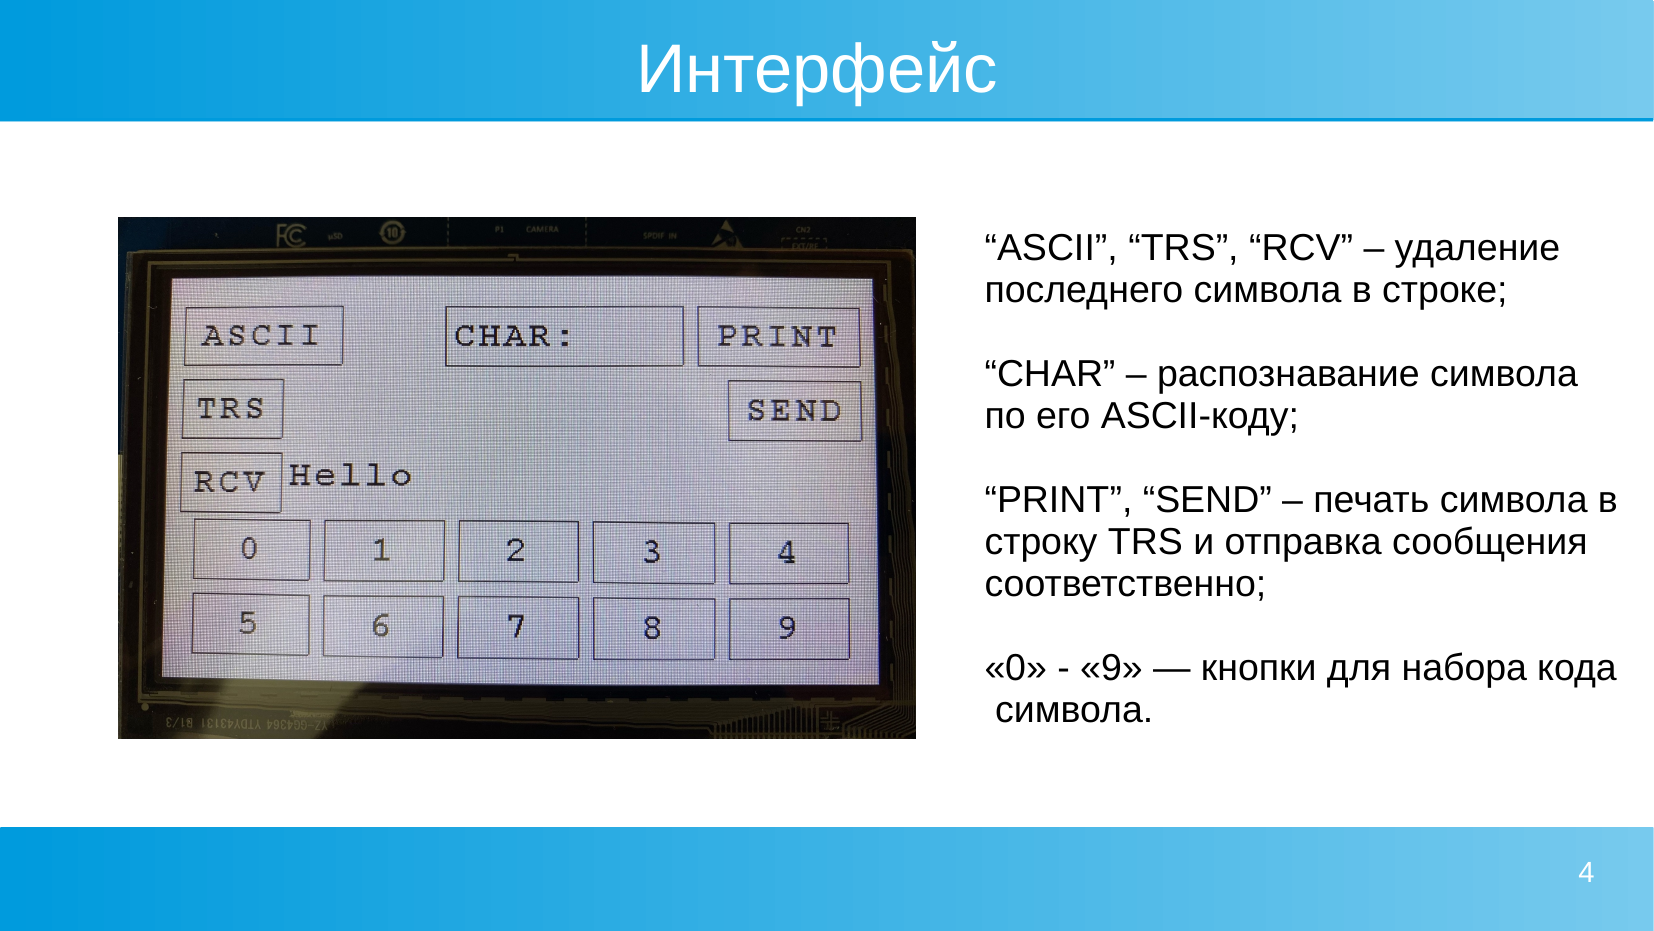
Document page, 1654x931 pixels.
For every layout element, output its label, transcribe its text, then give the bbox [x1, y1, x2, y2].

picture [118, 217, 916, 739]
text_box “ASCII”, “TRS”, “RCV” – удаление последнего символа в строке; “CHAR” – распознавание символа по его ASCII-коду; “PRINT”, “SEND” – печать символа в строку TRS и отправка сообщения соответственно; «0» - «9» — кнопки для набора кода символа. [969, 219, 1654, 739]
title Интерфейс [59, 29, 1595, 108]
